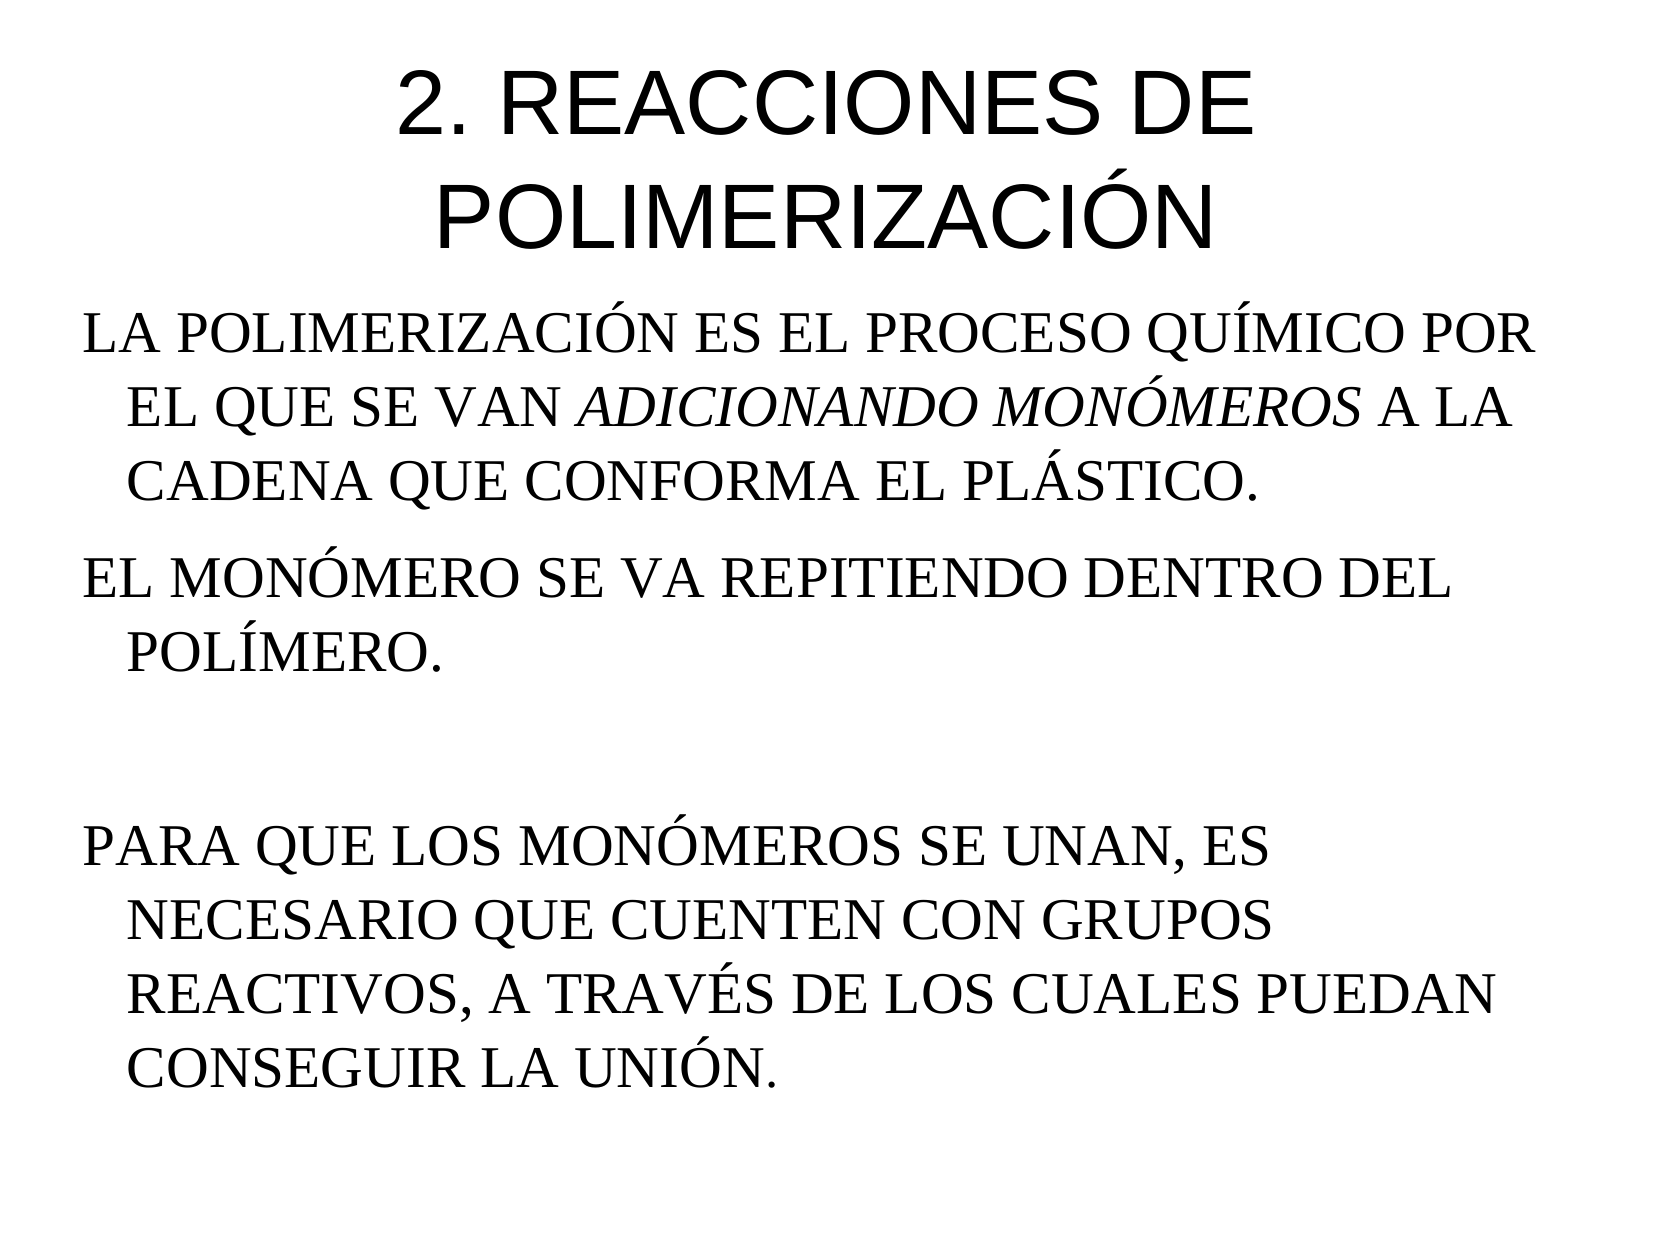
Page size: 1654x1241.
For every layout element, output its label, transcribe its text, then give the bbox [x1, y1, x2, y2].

list LA POLIMERIZACIÓN ES EL PROCESO QUÍMICO POR EL QUE SE VAN ADICIONANDO MONÓMEROS A LA CADENA QUE CONFORMA EL PLÁSTICO. EL MONÓMERO SE VA REPITIENDO DENTRO DEL POLÍMERO. PARA QUE LOS MONÓMEROS SE UNAN, ES NECESARIO QUE CUENTEN CON GRUPOS REACTIVOS, A TRAVÉS DE LOS CUALES PUEDAN CONSEGUIR LA UNIÓN. [82, 290, 1571, 1109]
title 2. REACCIONES DE POLIMERIZACIÓN [82, 38, 1571, 268]
